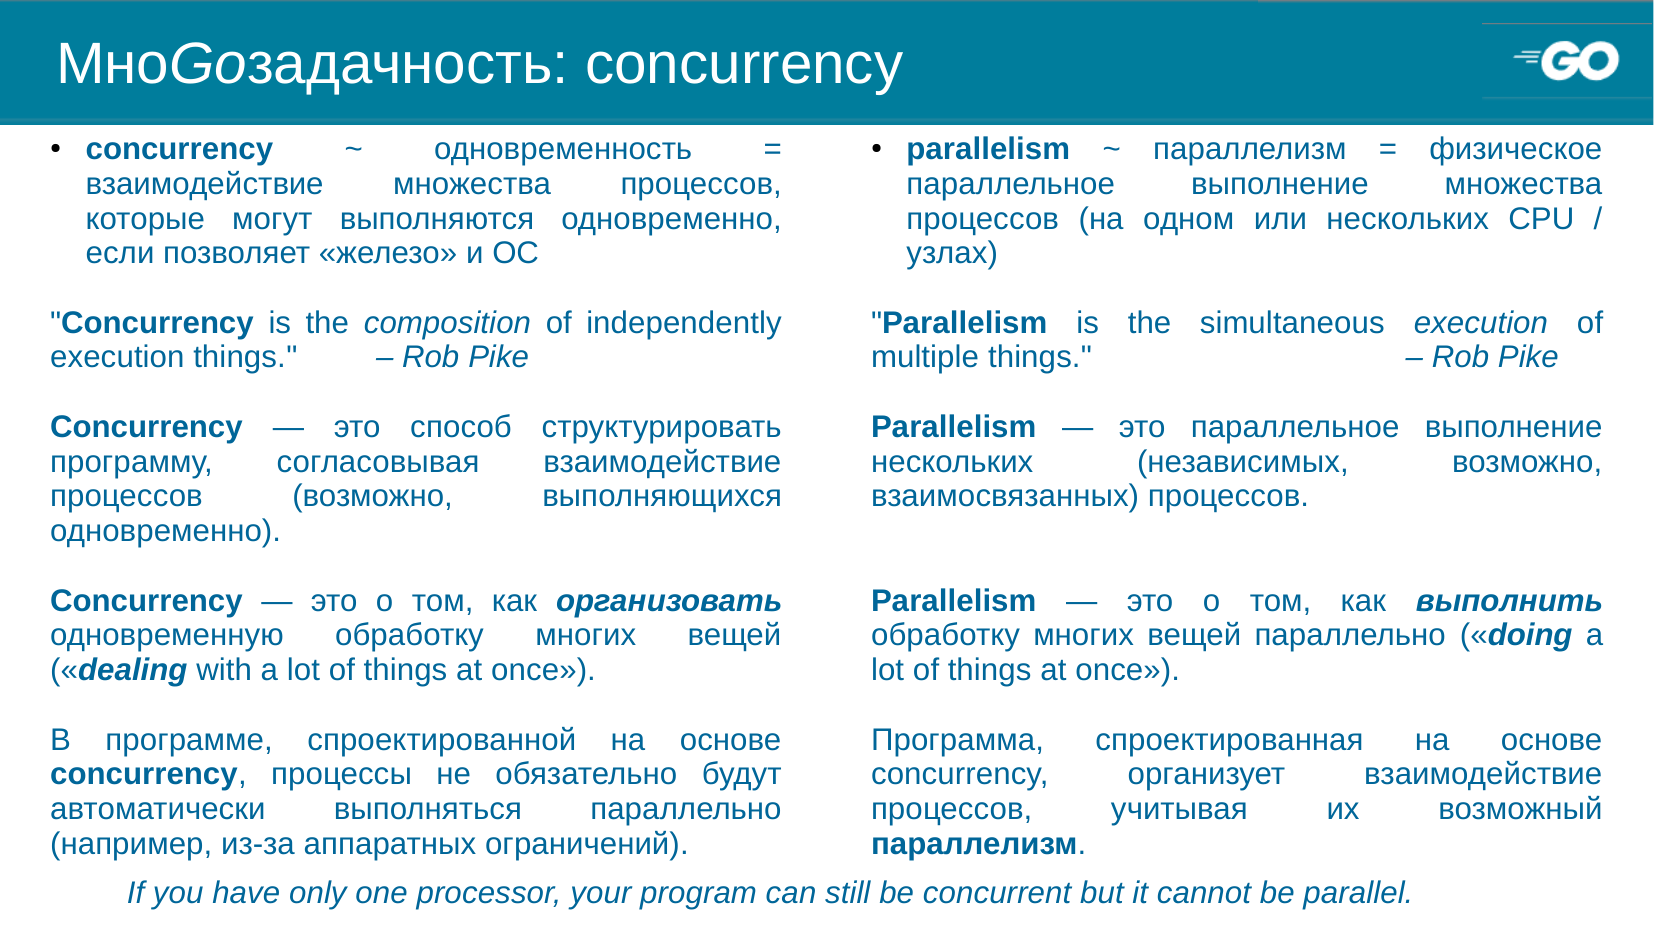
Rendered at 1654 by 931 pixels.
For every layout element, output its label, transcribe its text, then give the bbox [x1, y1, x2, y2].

picture [1542, 41, 1619, 81]
text_box МноGoзадачность: concurrency [41, 23, 1495, 104]
text_box concurrency ~ одновременность = взаимодействие множества процессов, которые могут выполняются одновременно, если позволяет «железо» и ОС "Concurrency is the composition of independently execution things." ‒ Rob Pike Concurrency — это способ структурировать программу, согласовывая взаимодействие процессов (возможно, выполняющихся одновременно). Concurrency — это о том, как организовать одновременную обработку многих вещей («dealing with a lot of things at once»). В программе, спроектированной на основе concurrency, процессы не обязательно будут автоматически выполняться параллельно (например, из-за аппаратных ограничений). [35, 124, 798, 869]
text_box parallelism ~ параллелизм = физическое параллельное выполнение множества процессов (на одном или нескольких CPU / узлах) "Parallelism is the simultaneous execution of multiple things." ‒ Rob Pike Parallelism — это параллельное выполнение нескольких (независимых, возможно, взаимосвязанных) процессов. Parallelism — это о том, как выполнить обработку многих вещей параллельно («doing a lot of things at once»). Программа, спроектированная на основе concurrency, организует взаимодействие процессов, учитывая их возможный параллелизм. [856, 124, 1619, 869]
text_box If you have only one processor, your program can still be concurrent but it cannot be parallel. [112, 868, 1436, 918]
